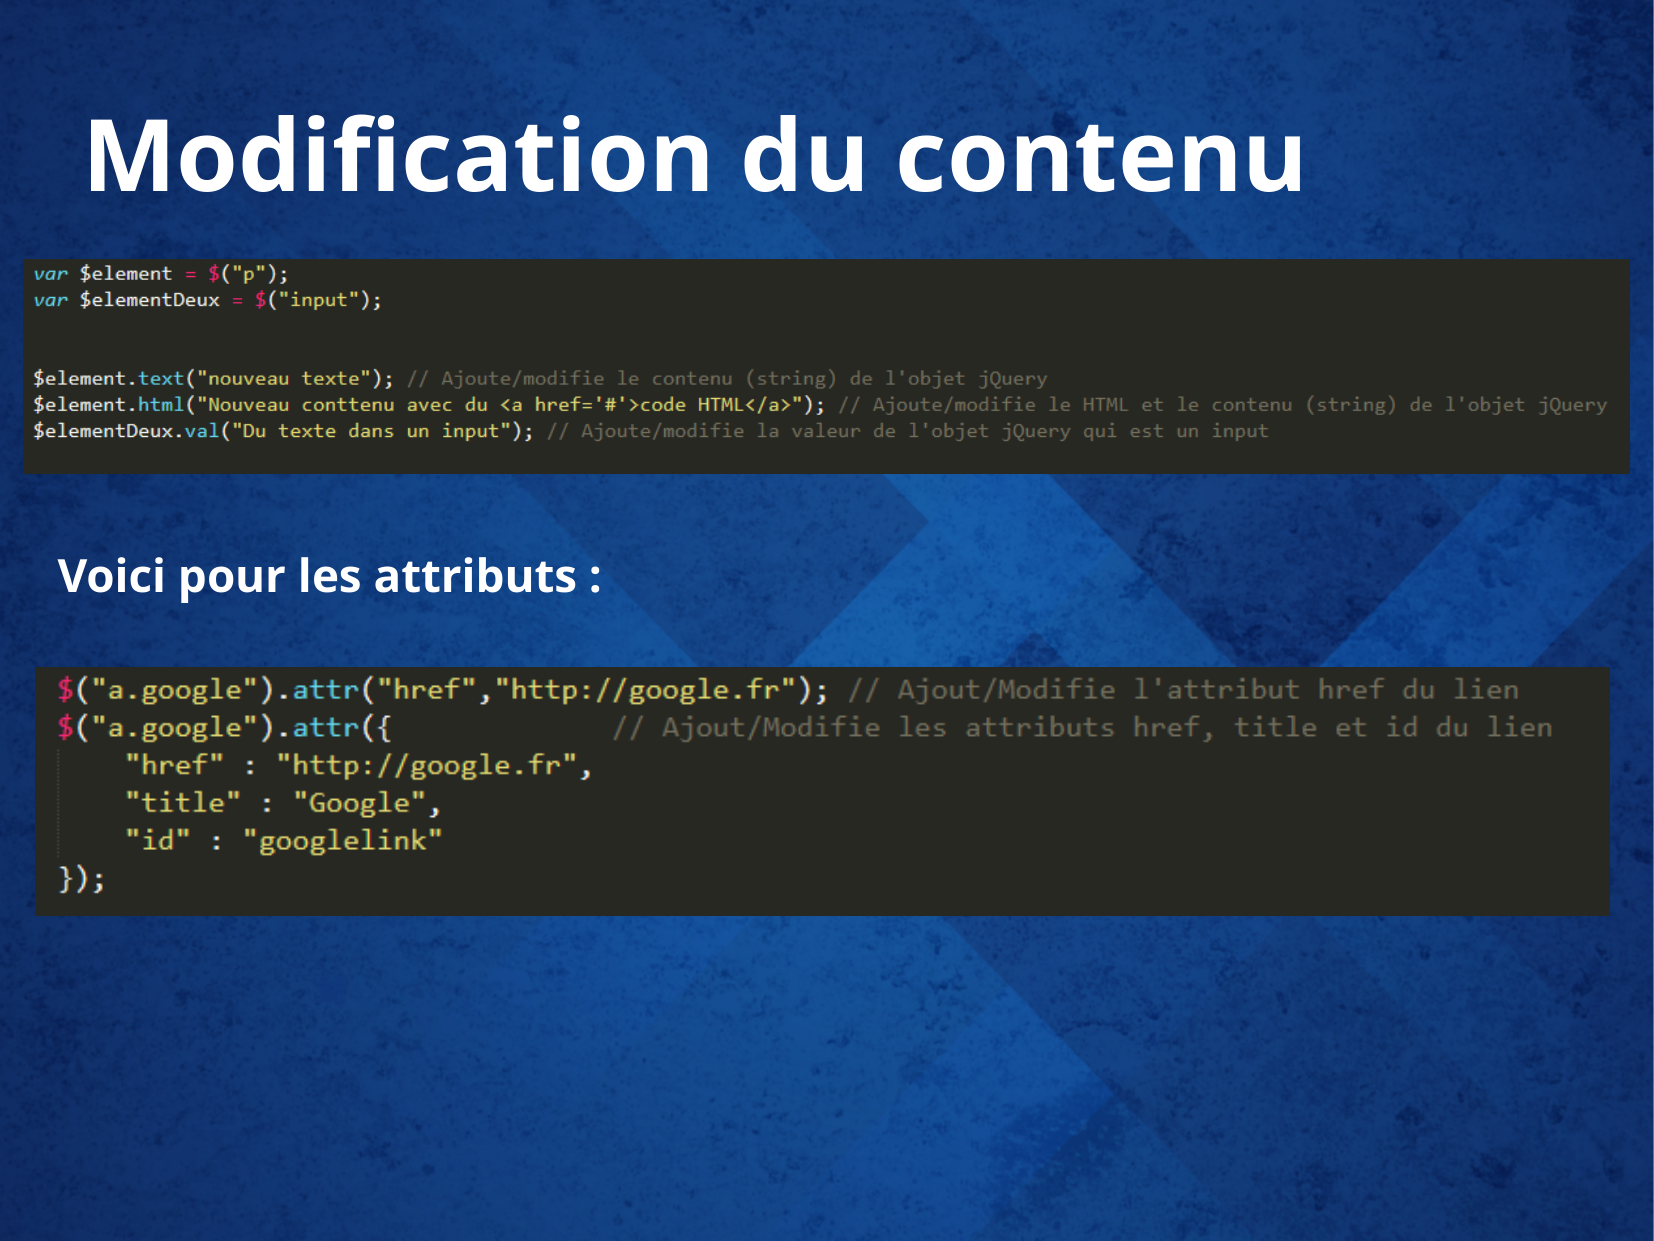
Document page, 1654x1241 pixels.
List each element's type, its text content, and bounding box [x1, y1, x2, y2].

text_box Voici pour les attributs : [57, 543, 779, 608]
title Modification du contenu [82, 49, 1571, 257]
picture [0, 0, 1654, 1241]
